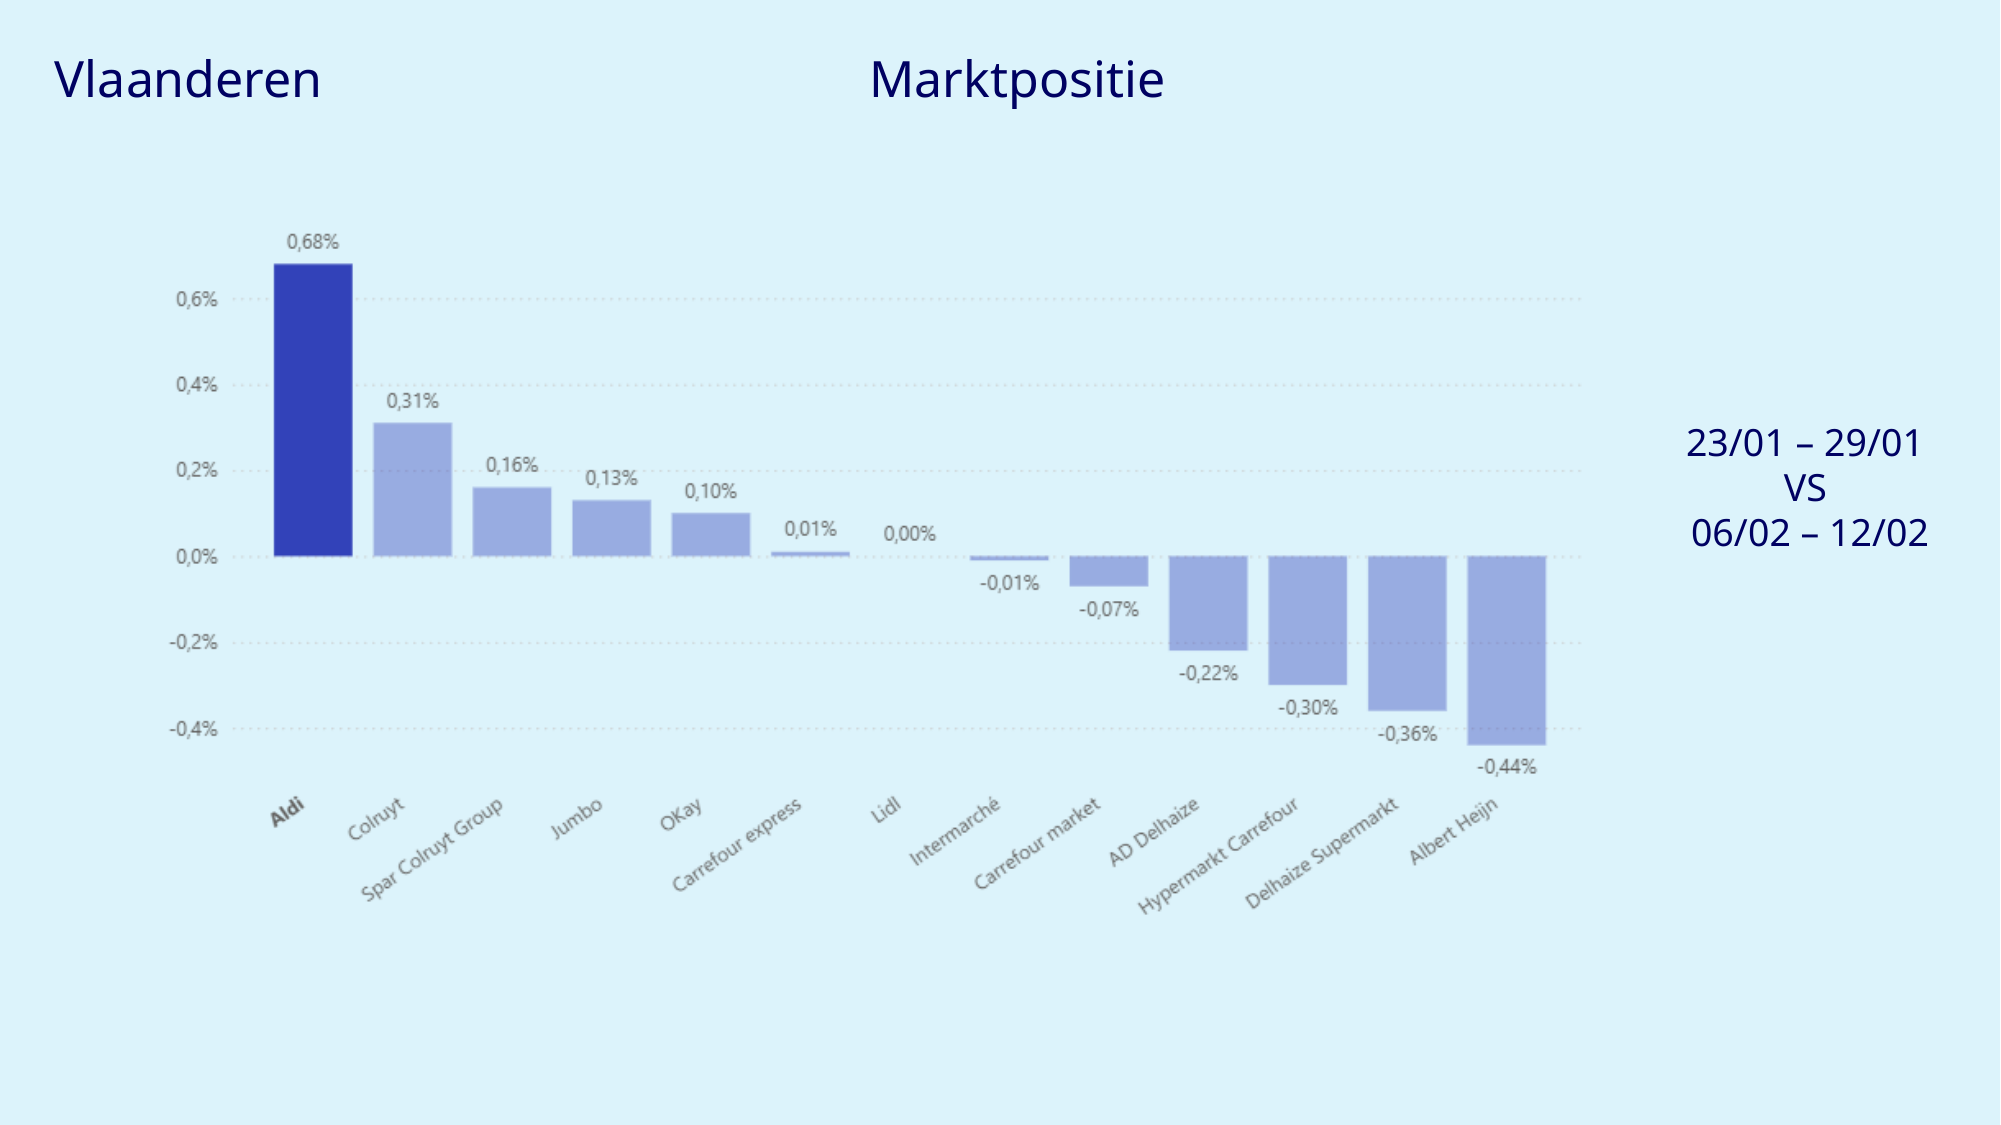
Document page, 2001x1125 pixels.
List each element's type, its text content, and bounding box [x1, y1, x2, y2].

text_box 23/01 – 29/01 VS 06/02 – 12/02 [1636, 411, 2000, 563]
picture [143, 208, 1636, 952]
text_box Marktpositie [854, 39, 1269, 116]
text_box Vlaanderen [39, 39, 412, 116]
